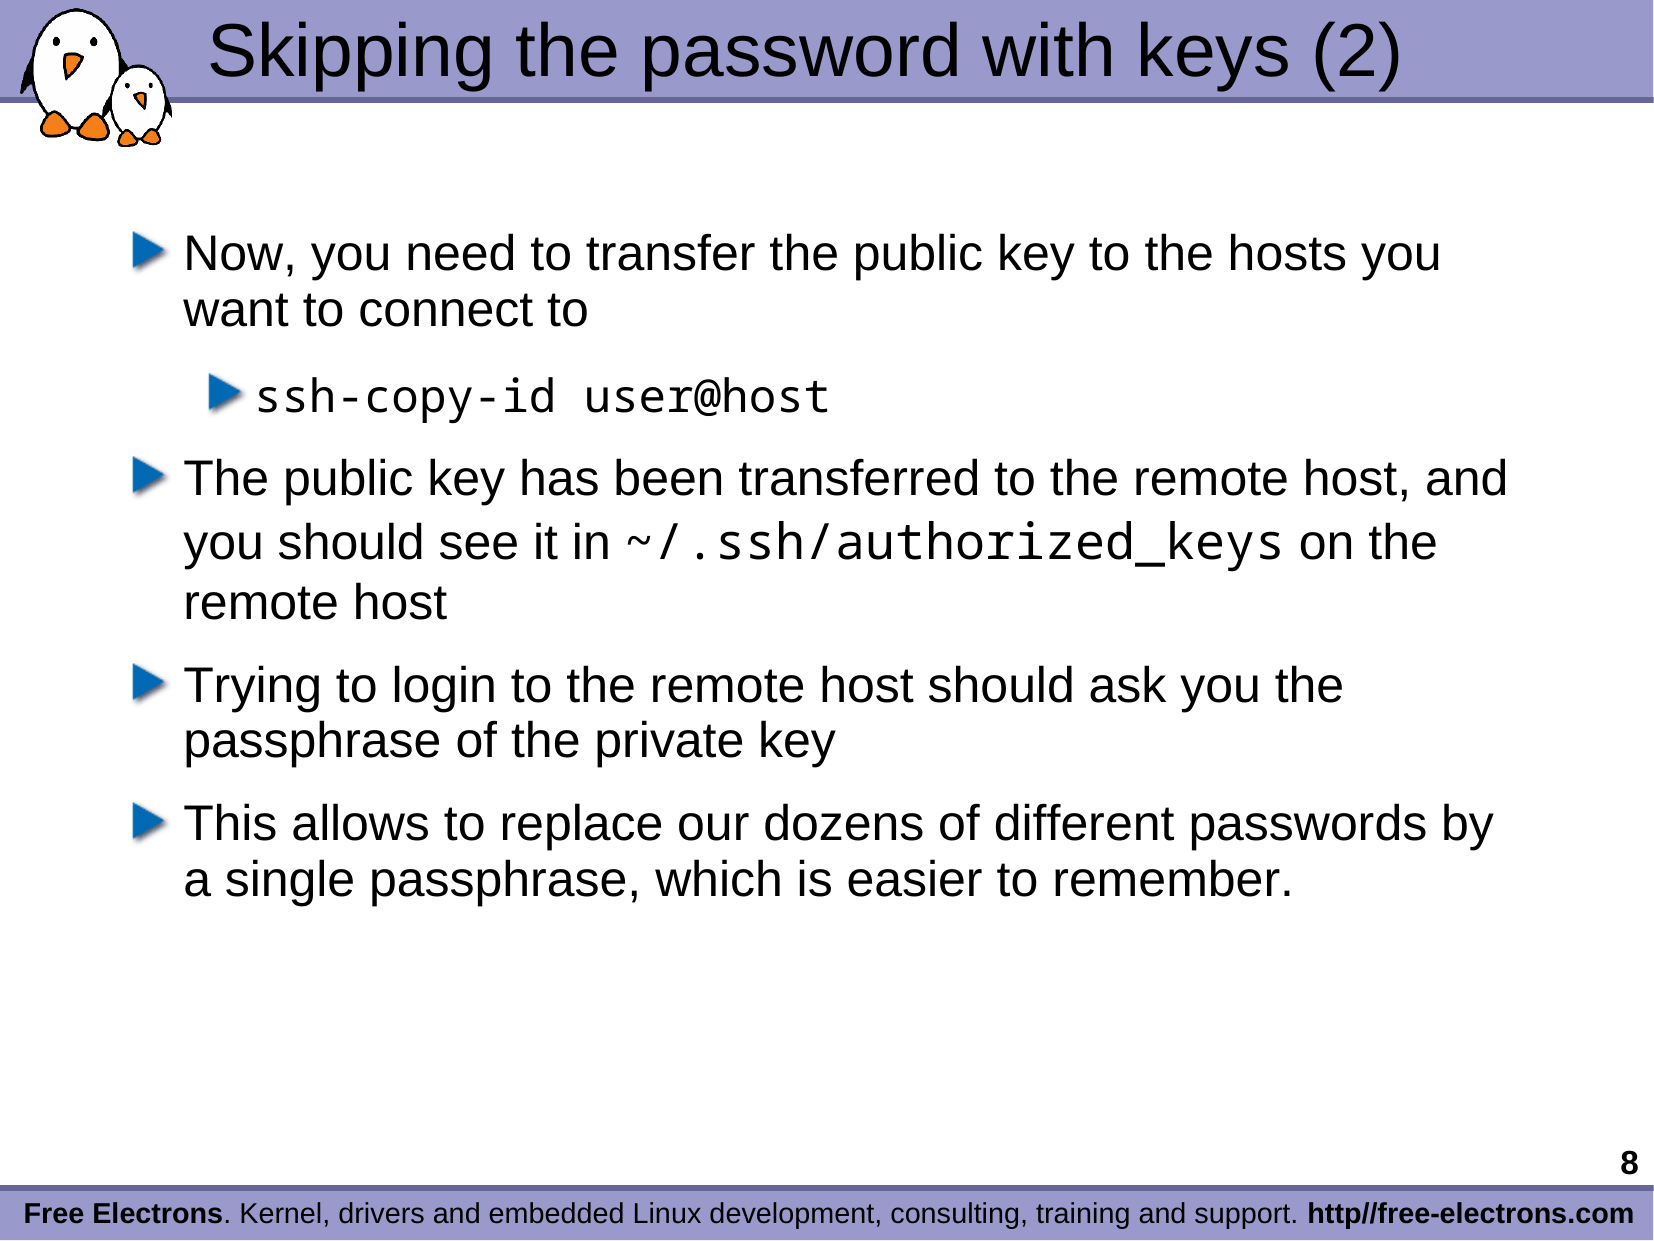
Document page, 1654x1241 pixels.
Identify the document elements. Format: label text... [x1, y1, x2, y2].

title Skipping the password with keys (2) [60, 0, 1551, 101]
picture [20, 8, 172, 147]
list Now, you need to transfer the public key to the hosts you want to connect to ssh-copy-id user@host The public key has been transferred to the remote host, and you should see it in ~/.ssh/authorized_keys on the remote host Trying to login to the remote host should ask you the passphrase of the private key This allows to replace our dozens of different passwords by a single passphrase, which is easier to remember. [112, 225, 1525, 1038]
